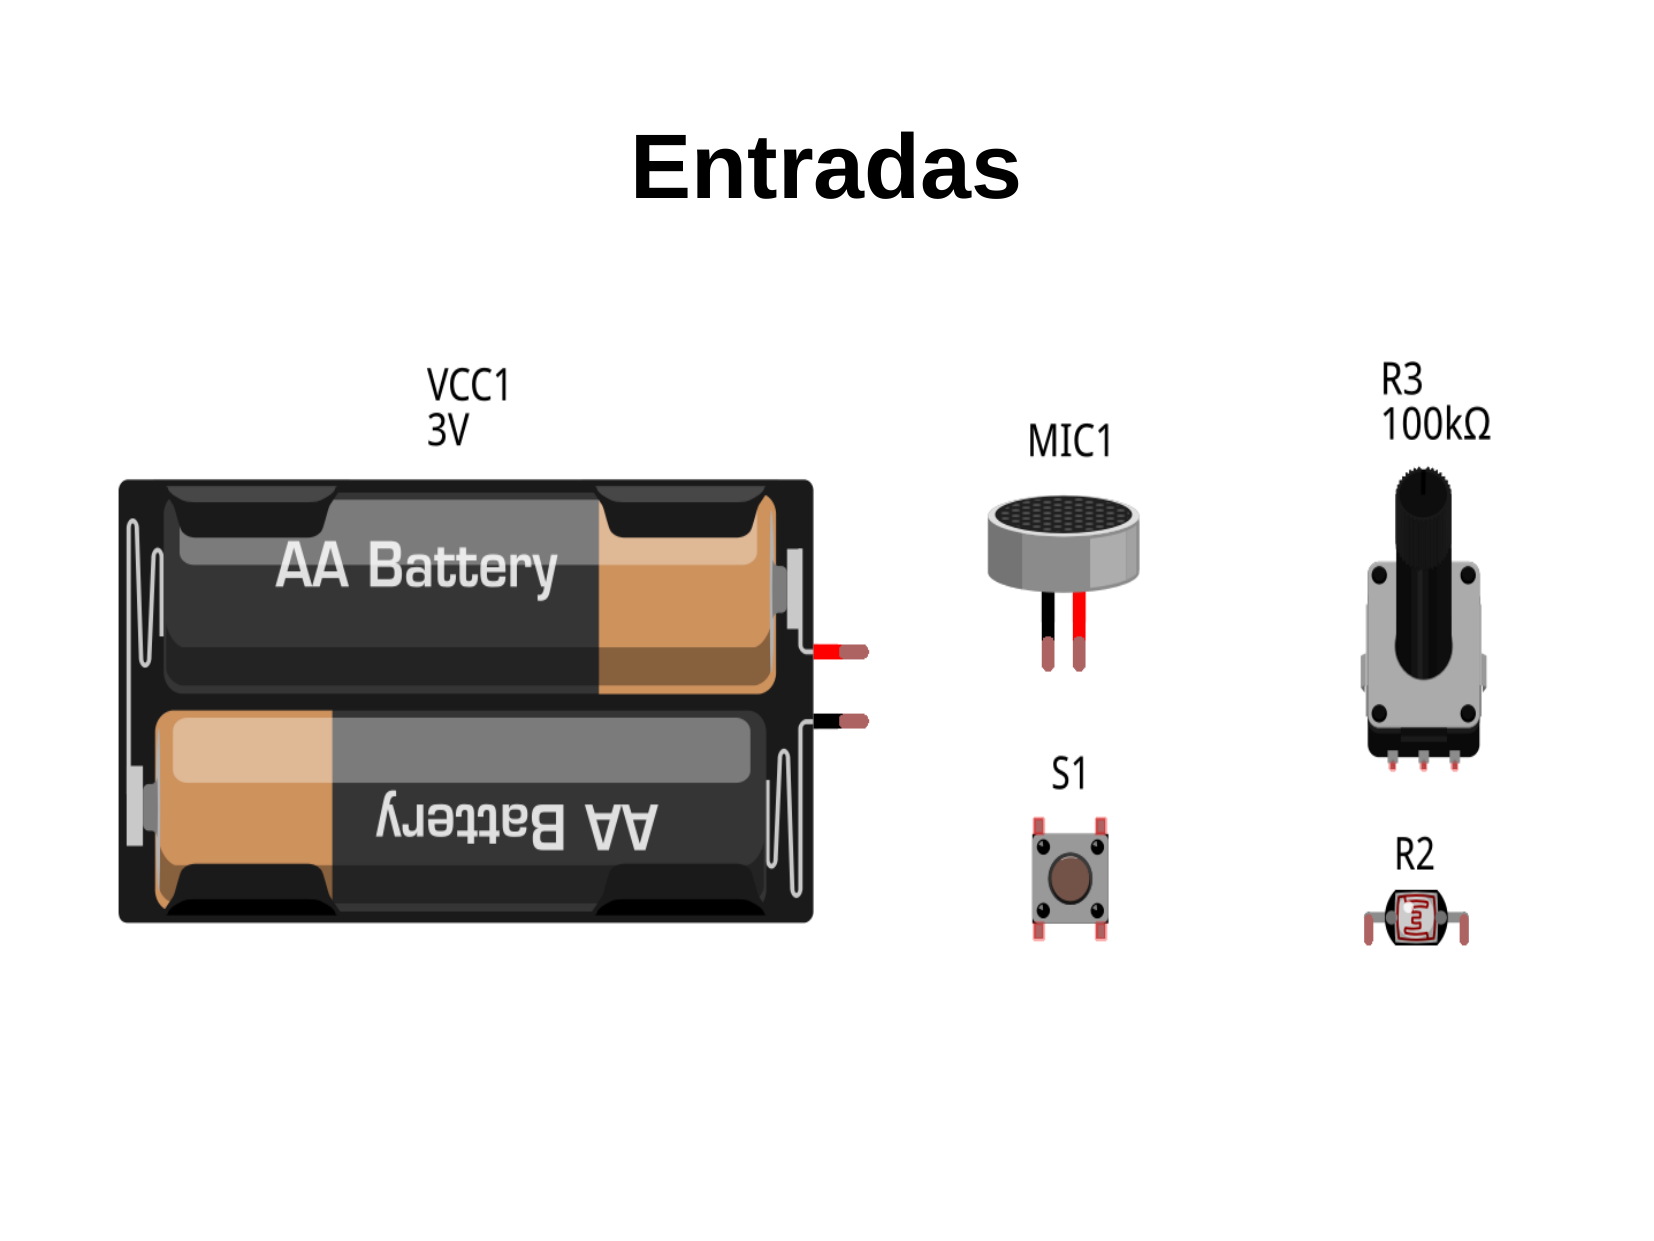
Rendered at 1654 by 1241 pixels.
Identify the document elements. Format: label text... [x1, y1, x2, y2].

picture [45, 299, 1576, 1051]
title Entradas [82, 62, 1571, 271]
